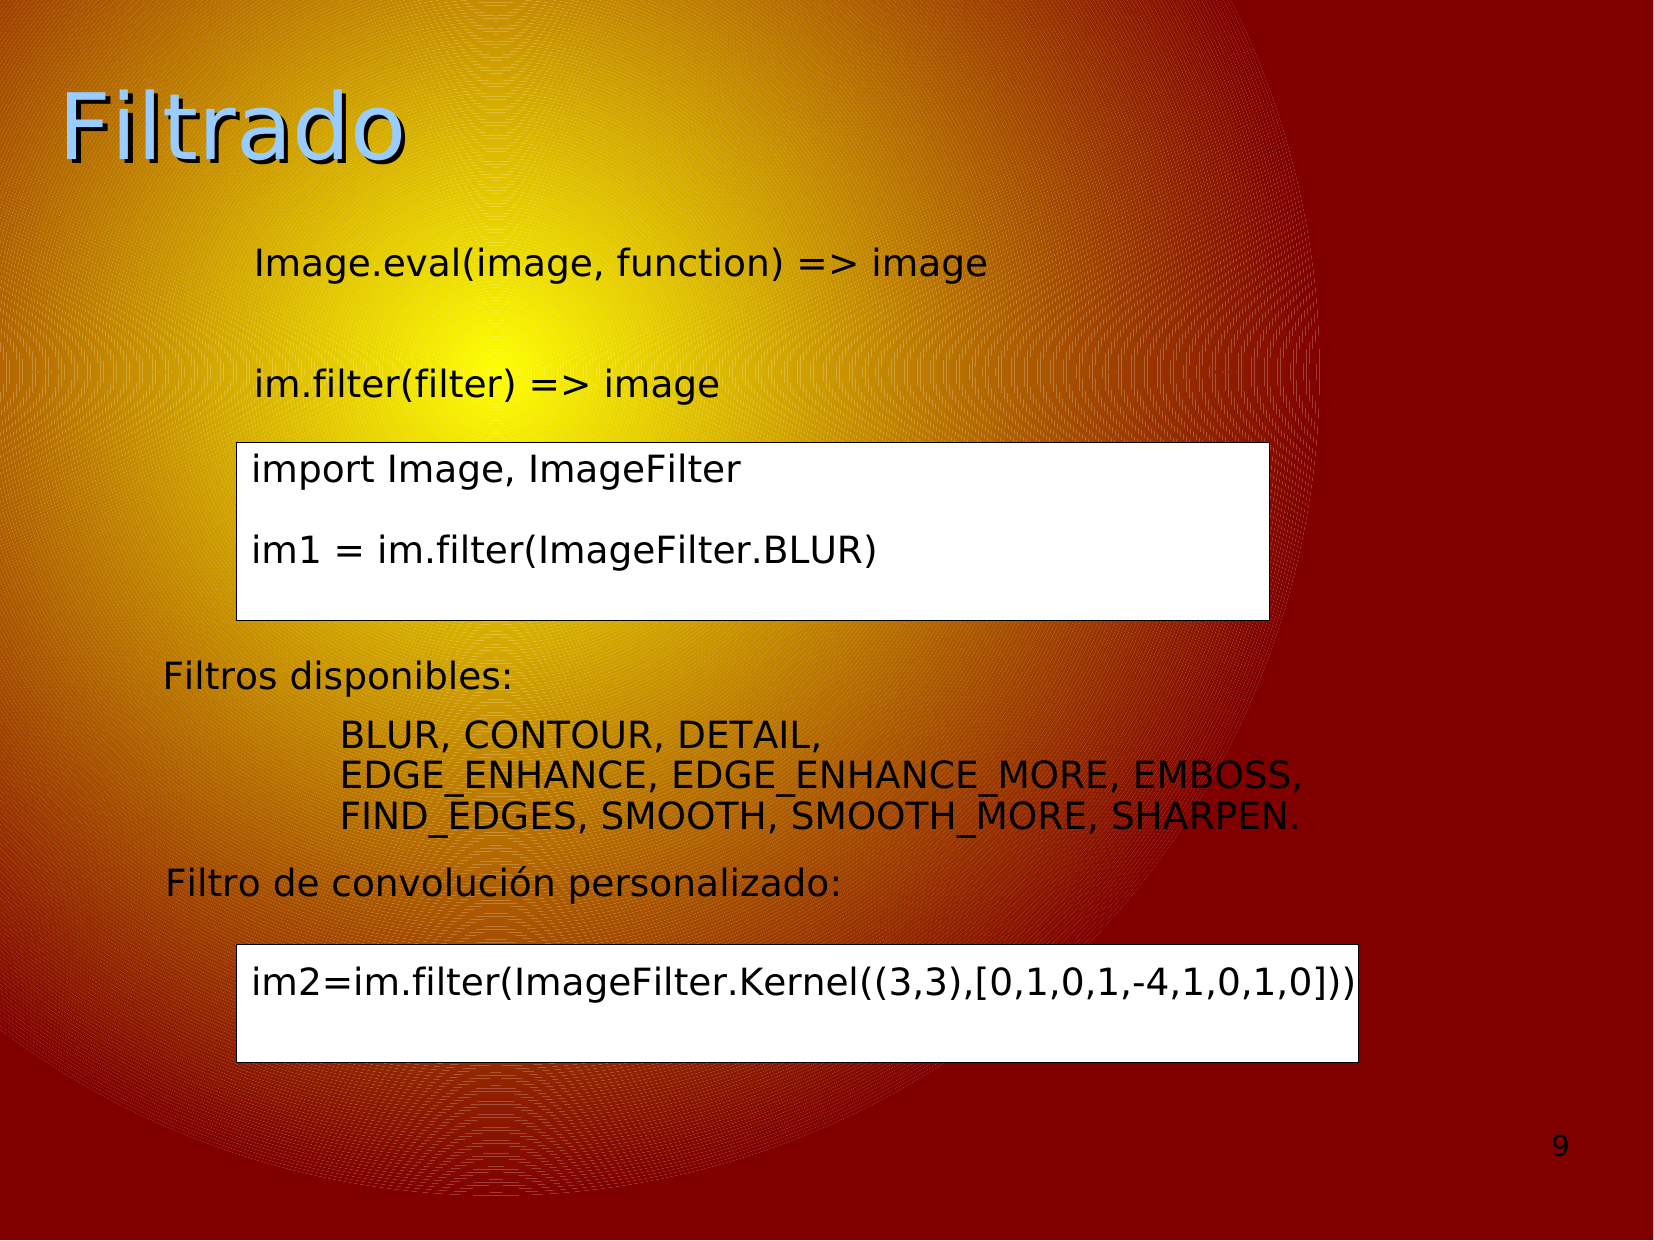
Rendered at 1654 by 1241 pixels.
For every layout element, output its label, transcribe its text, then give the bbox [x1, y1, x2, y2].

text_box Filtro de convolución personalizado: [150, 857, 858, 916]
text_box BLUR, CONTOUR, DETAIL, EDGE_ENHANCE, EDGE_ENHANCE_MORE, EMBOSS, FIND_EDGES, SMOOTH, SMOOTH_MORE, SHARPEN. [324, 708, 1320, 889]
text_box Filtros disponibles: [147, 649, 529, 708]
title Filtrado [59, 29, 1547, 228]
text_box import Image, ImageFilter im1 = im.filter(ImageFilter.BLUR) [236, 442, 1270, 621]
text_box Image.eval(image, function) => image im.filter(filter) => image [239, 236, 1004, 442]
text_box im2=im.filter(ImageFilter.Kernel((3,3),[0,1,0,1,-4,1,0,1,0])) [236, 944, 1359, 1063]
